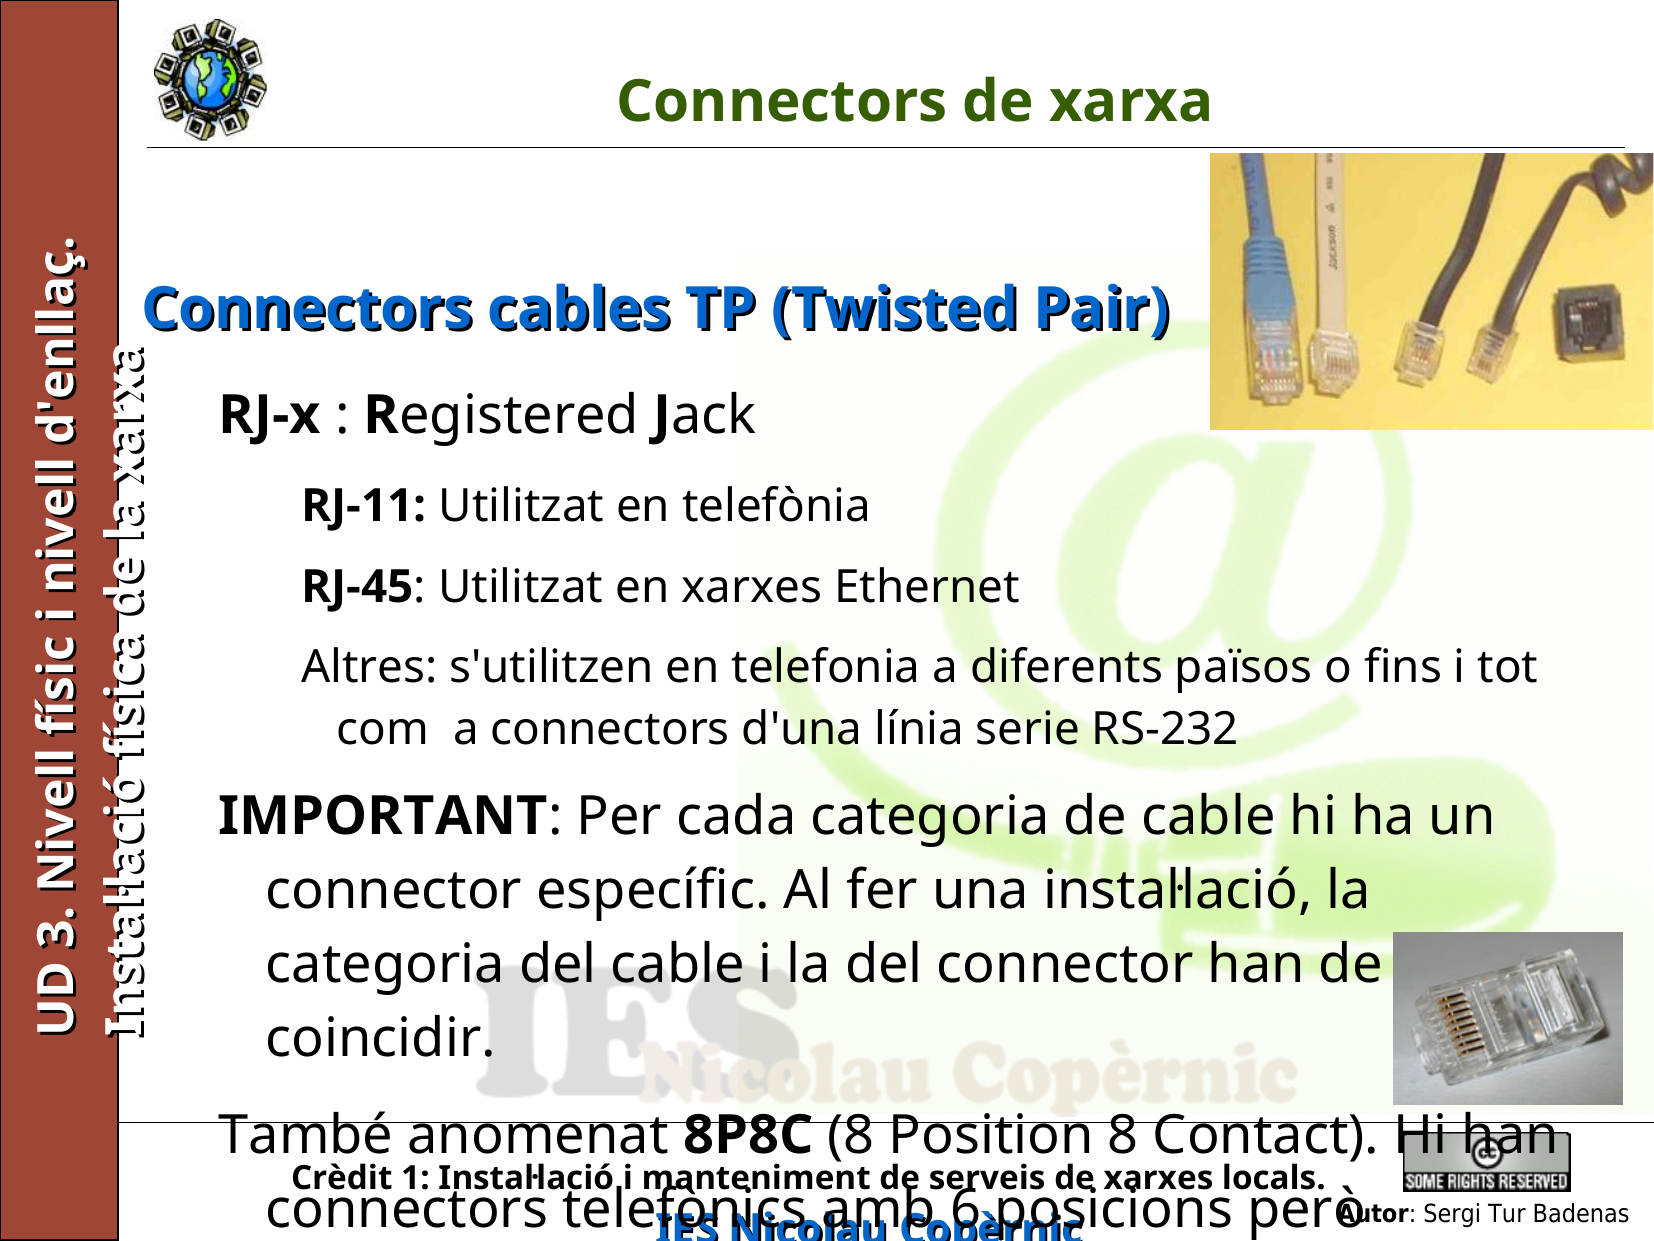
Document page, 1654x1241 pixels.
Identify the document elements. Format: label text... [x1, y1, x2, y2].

picture [154, 19, 268, 142]
list Connectors cables TP (Twisted Pair) RJ-x : Registered Jack RJ-11: Utilitzat en telefònia RJ-45: Utilitzat en xarxes Ethernet Altres: s'utilitzen en telefonia a diferents països o fins i tot com a connectors d'una línia serie RS-232 IMPORTANT: Per cada categoria de cable hi ha un connector específic. Al fer una instal·lació, la categoria del cable i la del connector han de coincidir. També anomenat 8P8C (8 Position 8 Contact). Hi han connectors telefònics amb 6 posicions però només 2 contactes (6P2C) [124, 266, 1613, 1102]
title Connectors de xarxa [171, 56, 1654, 141]
picture [466, 153, 1654, 1117]
picture [1502, 1139, 1516, 1150]
picture [1403, 1132, 1571, 1192]
